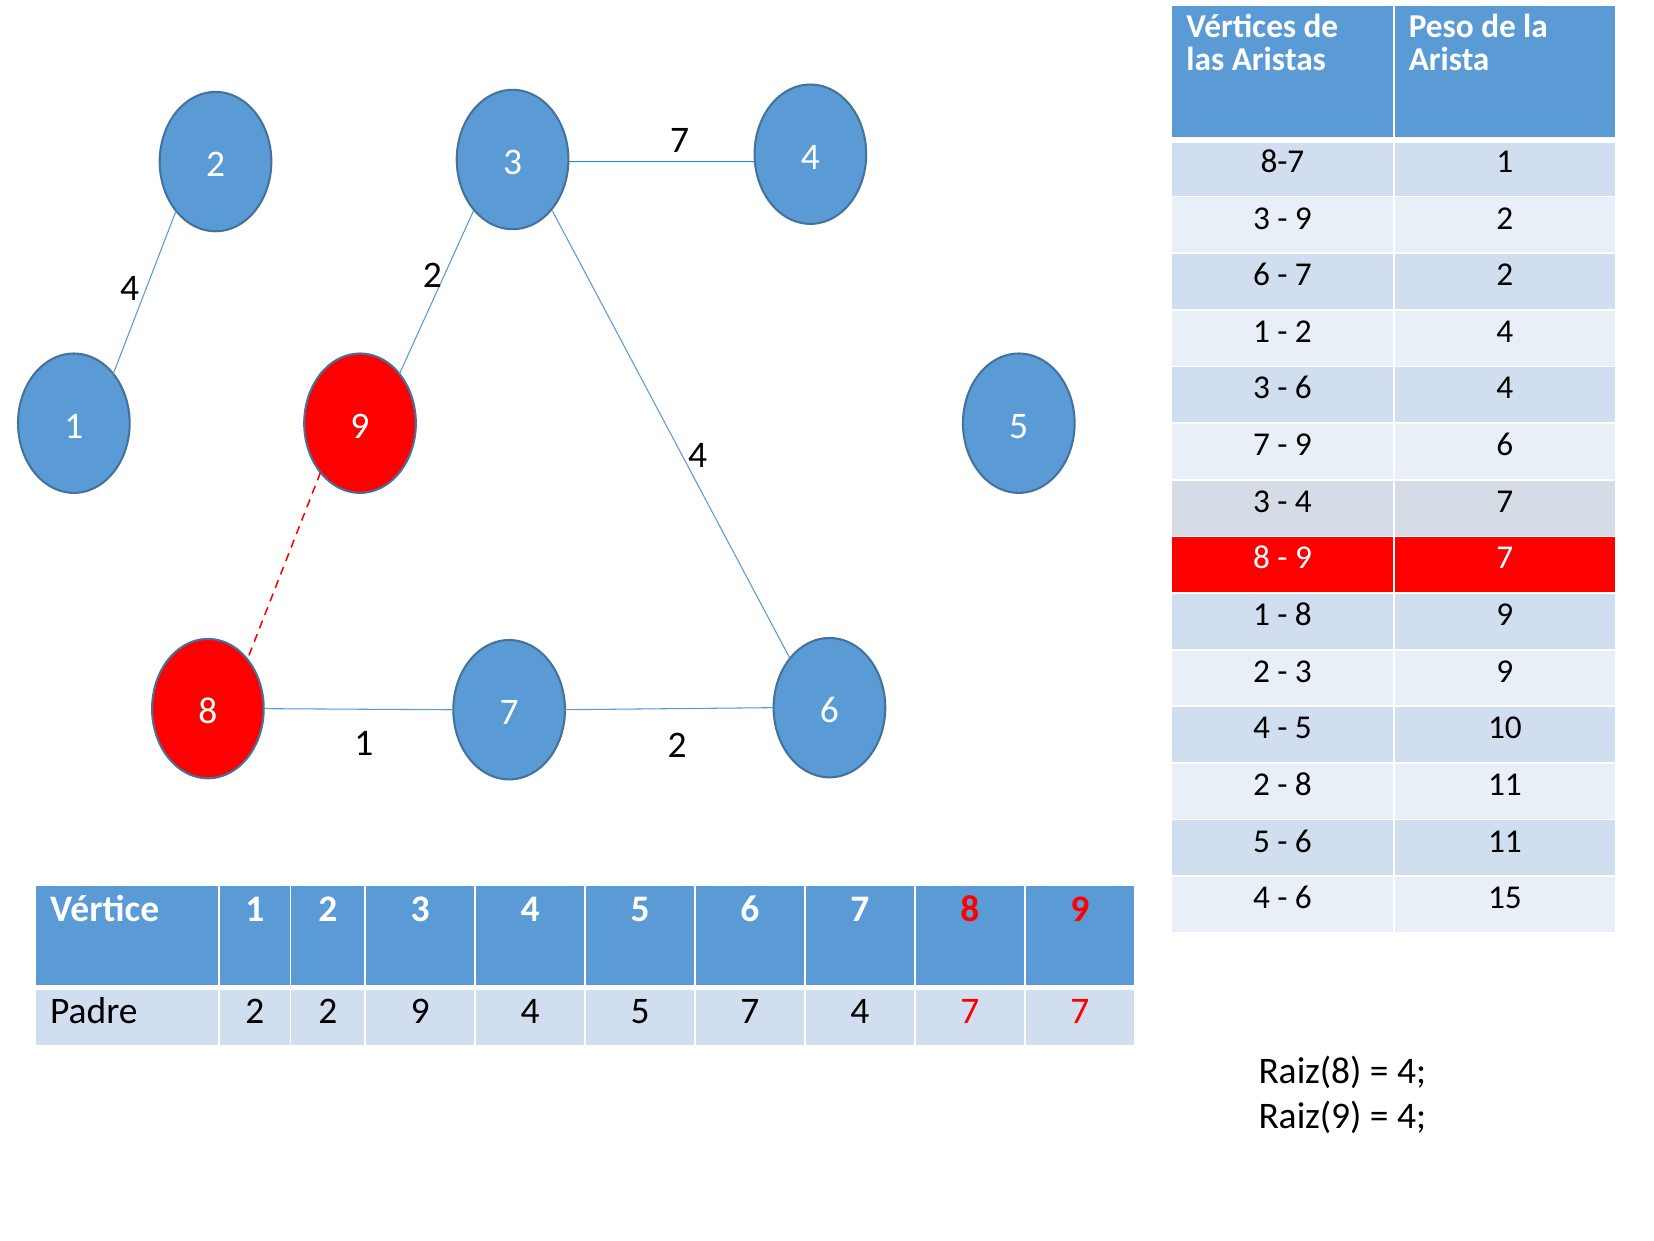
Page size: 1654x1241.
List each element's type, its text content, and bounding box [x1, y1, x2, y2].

table_header 5 [586, 886, 694, 985]
text_box 2 [159, 91, 272, 232]
text_box 7 [453, 640, 565, 780]
text_box 2 [408, 242, 457, 303]
table_cell 11 [1395, 764, 1615, 819]
table_header 1 [220, 886, 290, 985]
table_cell 7 [696, 990, 804, 1045]
table_cell 2 [220, 990, 290, 1045]
table_cell 3 - 6 [1172, 367, 1393, 422]
table_cell 7 [1395, 537, 1615, 592]
table_cell 5 - 6 [1172, 820, 1393, 875]
text_box 7 [655, 107, 705, 167]
table_header Vértices de las Aristas [1172, 6, 1393, 137]
table_header 4 [476, 886, 584, 985]
table_cell 4 [806, 990, 914, 1045]
table_cell 2 [1395, 197, 1615, 252]
text_box 1 [339, 710, 389, 771]
text_box Raiz(8) = 4; Raiz(9) = 4; [1243, 1038, 1442, 1144]
table_cell 6 [1395, 424, 1615, 479]
table_cell 9 [1395, 594, 1615, 649]
table_cell Padre [36, 990, 218, 1045]
table_cell 15 [1395, 877, 1615, 932]
table_cell 7 - 9 [1172, 424, 1393, 479]
table_header Peso de la Arista [1395, 6, 1615, 137]
table_cell 2 - 3 [1172, 651, 1393, 705]
table_header Vértice [36, 886, 218, 985]
table_cell 11 [1395, 820, 1615, 875]
text_box 6 [773, 637, 886, 778]
table_cell 4 [1395, 367, 1615, 422]
text_box 9 [304, 353, 416, 493]
table_cell 10 [1395, 707, 1615, 762]
table_cell 9 [366, 990, 474, 1045]
text_box 2 [652, 712, 702, 773]
table_header 6 [696, 886, 804, 985]
text_box 3 [456, 89, 569, 230]
table_cell 9 [1395, 651, 1615, 705]
table_cell 7 [1026, 990, 1134, 1045]
table_cell 1 - 8 [1172, 594, 1393, 649]
table_cell 4 [1395, 311, 1615, 366]
table_cell 7 [916, 990, 1024, 1045]
table_cell 4 - 5 [1172, 707, 1393, 762]
text_box 4 [754, 84, 867, 224]
table_cell 7 [1395, 481, 1615, 536]
table_cell 1 - 2 [1172, 311, 1393, 366]
table_header 7 [806, 886, 914, 985]
text_box 5 [962, 353, 1075, 493]
table_cell 3 - 9 [1172, 197, 1393, 252]
table_cell 2 - 8 [1172, 764, 1393, 819]
table_header 2 [291, 886, 364, 985]
table_cell 2 [291, 990, 364, 1045]
table_cell 8-7 [1172, 143, 1393, 196]
text_box 4 [105, 255, 154, 316]
table_header 3 [366, 886, 474, 985]
table_cell 8 - 9 [1172, 537, 1393, 592]
table_cell 4 [476, 990, 584, 1045]
table_cell 6 - 7 [1172, 254, 1393, 309]
text_box 1 [18, 353, 130, 493]
table_cell 3 - 4 [1172, 481, 1393, 536]
table_cell 1 [1395, 143, 1615, 196]
table_header 9 [1026, 886, 1134, 985]
table_cell 5 [586, 990, 694, 1045]
table_header 8 [916, 886, 1024, 985]
table_cell 2 [1395, 254, 1615, 309]
table_cell 4 - 6 [1172, 877, 1393, 932]
text_box 8 [152, 638, 264, 779]
text_box 4 [673, 423, 723, 483]
